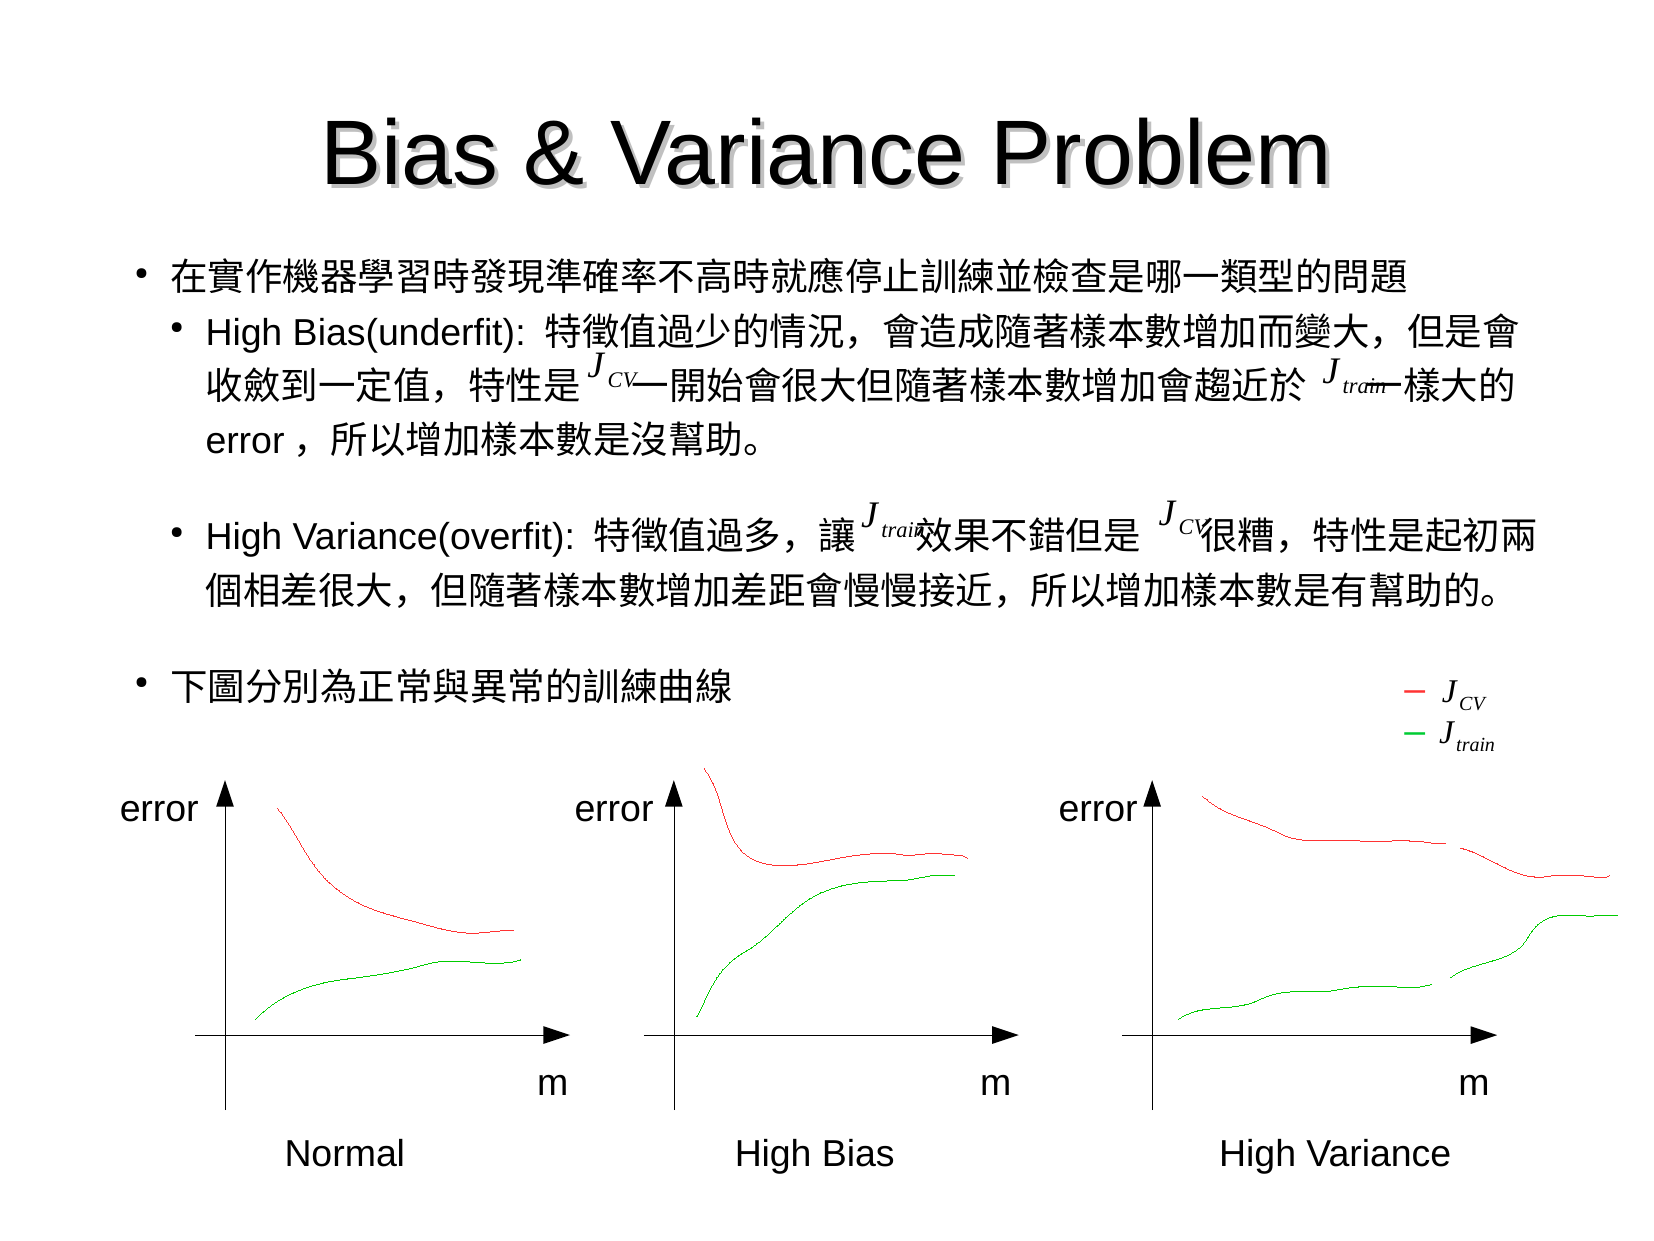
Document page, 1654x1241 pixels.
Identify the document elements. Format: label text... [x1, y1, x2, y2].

text_box – – [1389, 660, 1441, 801]
text_box 在實作機器學習時發現準確率不高時就應停止訓練並檢查是哪一類型的問題 High Bias(underfit): 特徵值過少的情況，會造成隨著樣本數增加而變大，但是會收斂到一定值，特性是 一開始會很大但隨著樣本數增加會趨近於 一樣大的error，所以增加樣本數是沒幫助。 High Variance(overfit): 特徵值過多，讓 效果不錯但是 很糟，特性是起初兩個相差很大，但隨著樣本數增加差距會慢慢接近，所以增加樣本數是有幫助的。 下圖分別為正常與異常的訓練曲線 [120, 240, 1561, 733]
text_box m [1443, 1053, 1505, 1111]
chart [853, 495, 932, 543]
chart [1314, 350, 1393, 399]
text_box error [105, 780, 214, 837]
text_box error [559, 780, 669, 837]
text_box m [965, 1053, 1027, 1111]
text_box High Variance [1204, 1125, 1466, 1182]
text_box Normal [269, 1125, 421, 1182]
text_box m [522, 1053, 584, 1111]
chart [579, 345, 646, 393]
text_box error [1043, 780, 1153, 837]
chart [1431, 672, 1502, 757]
text_box High Bias [720, 1125, 910, 1182]
title Bias & Variance Problem [82, 49, 1571, 257]
chart [1150, 492, 1217, 541]
